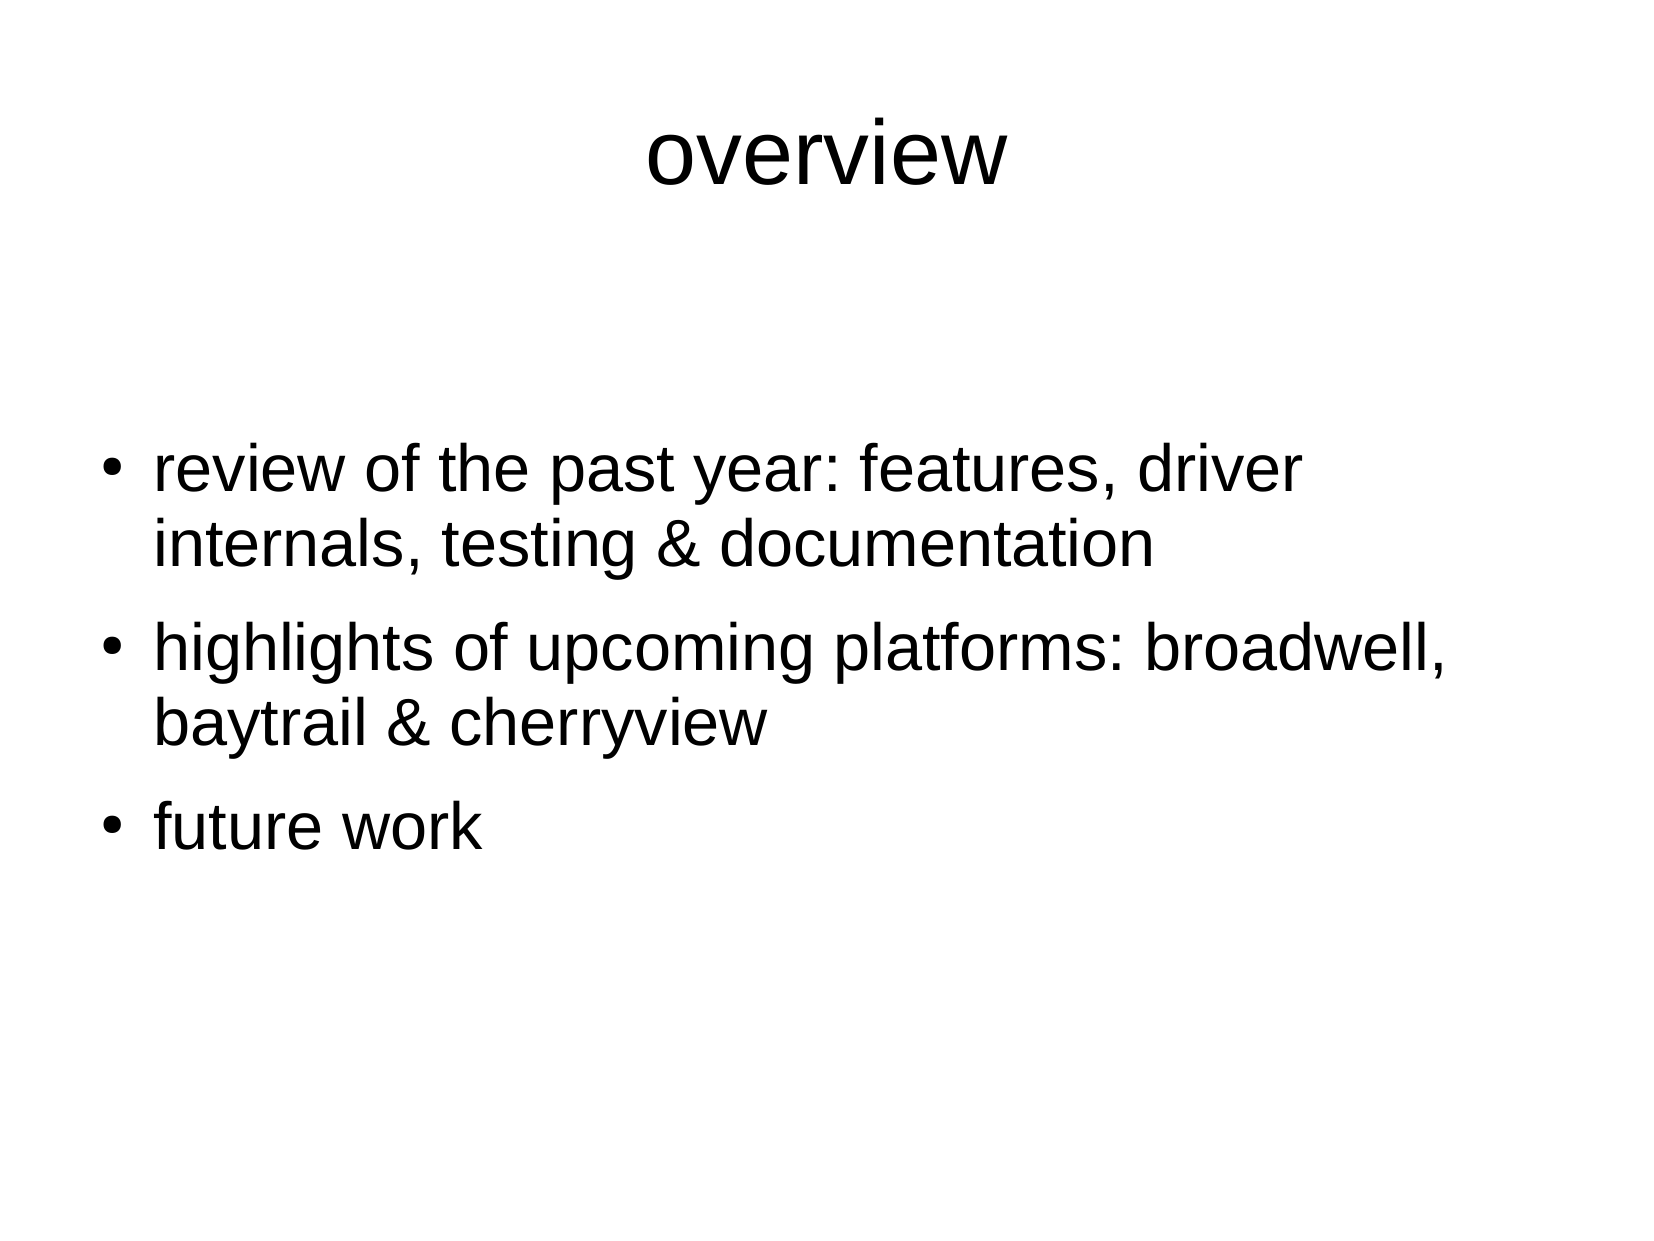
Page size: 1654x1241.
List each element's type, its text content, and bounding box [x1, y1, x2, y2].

list review of the past year: features, driver internals, testing & documentation highlights of upcoming platforms: broadwell, baytrail & cherryview future work [82, 431, 1571, 1021]
title overview [82, 49, 1571, 257]
